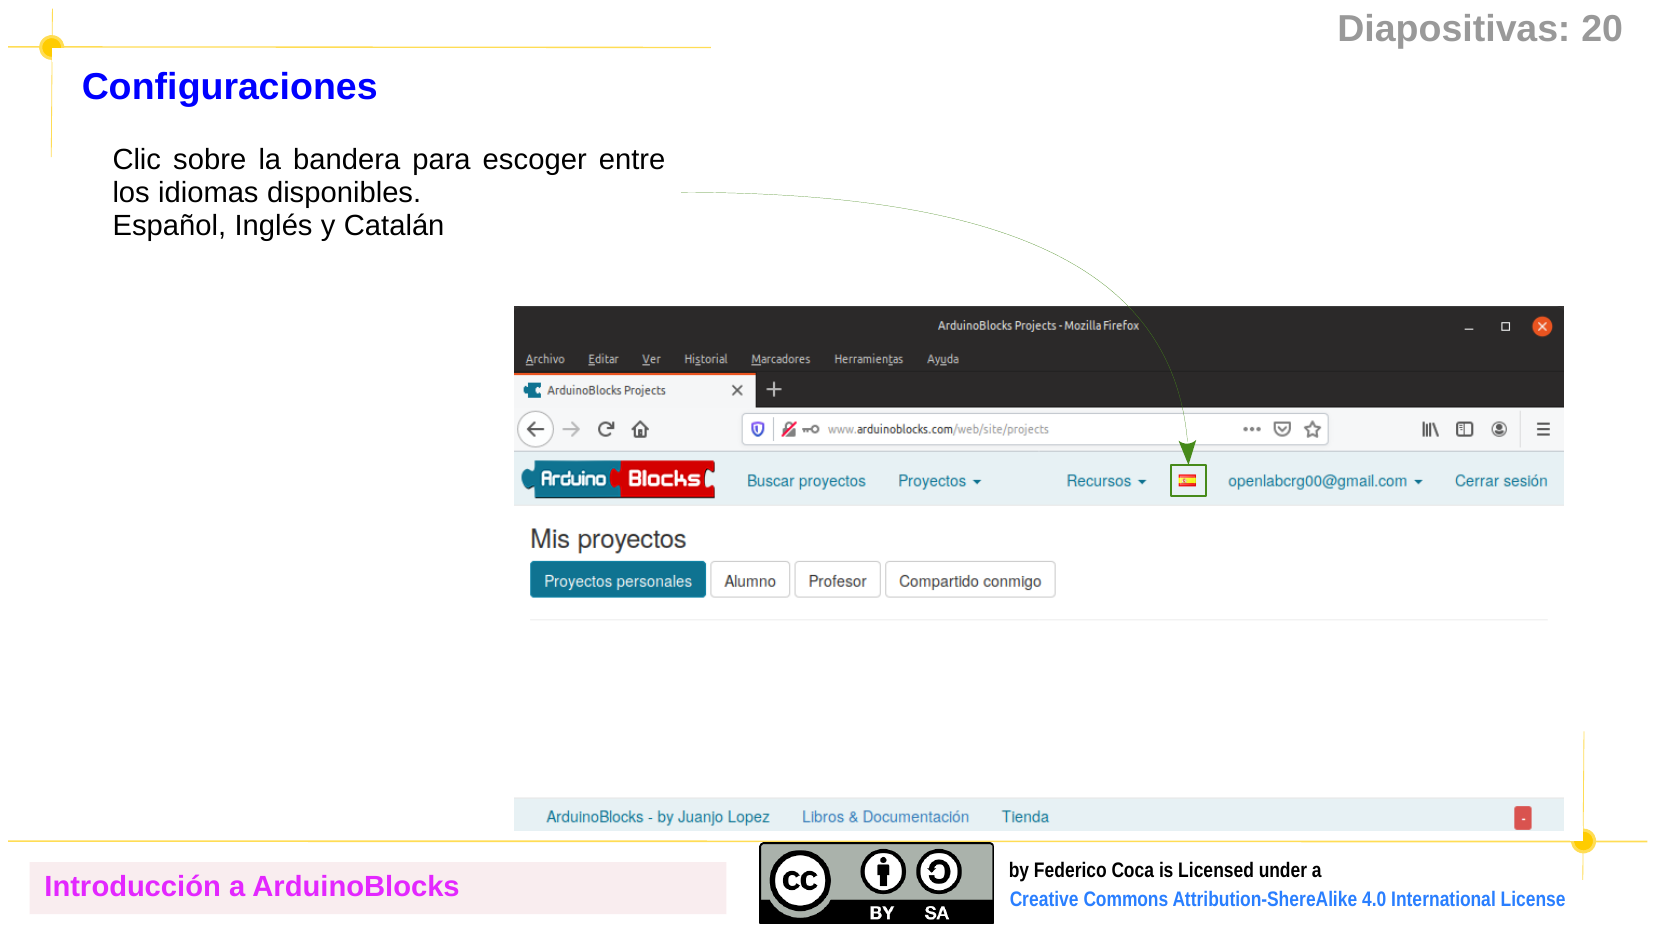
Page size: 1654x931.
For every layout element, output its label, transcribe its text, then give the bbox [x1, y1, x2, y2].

text_box Introducción a ArduinoBlocks [29, 862, 727, 915]
text_box Configuraciones [67, 58, 1207, 116]
text_box Clic sobre la bandera para escoger entre los idiomas disponibles. Español, Inglés y Catalán [97, 135, 682, 249]
picture [514, 306, 1564, 831]
text_box Diapositivas: 20 [1322, 0, 1644, 57]
